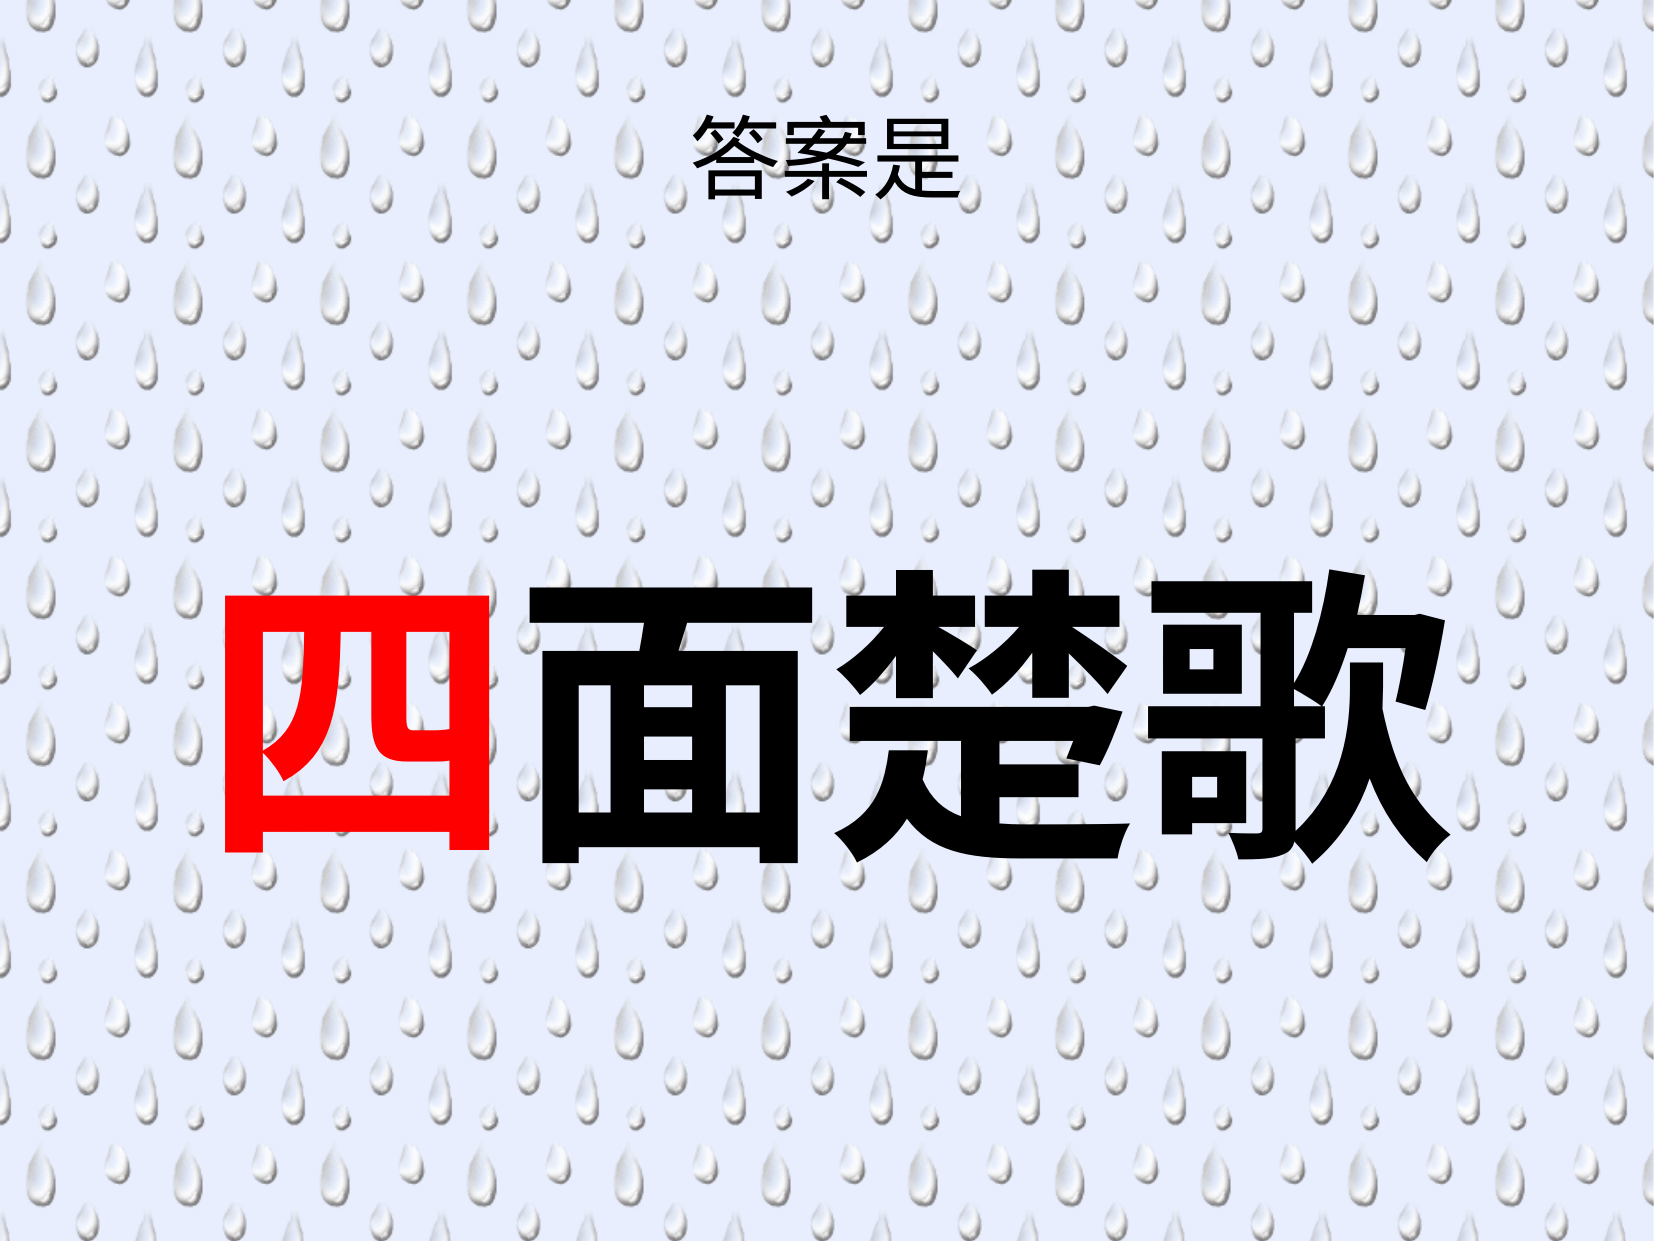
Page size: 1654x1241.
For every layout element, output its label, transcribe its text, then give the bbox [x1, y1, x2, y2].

subtitle 四面楚歌 [82, 290, 1571, 1109]
title 答案是 [82, 49, 1571, 257]
picture [0, 0, 1654, 1241]
